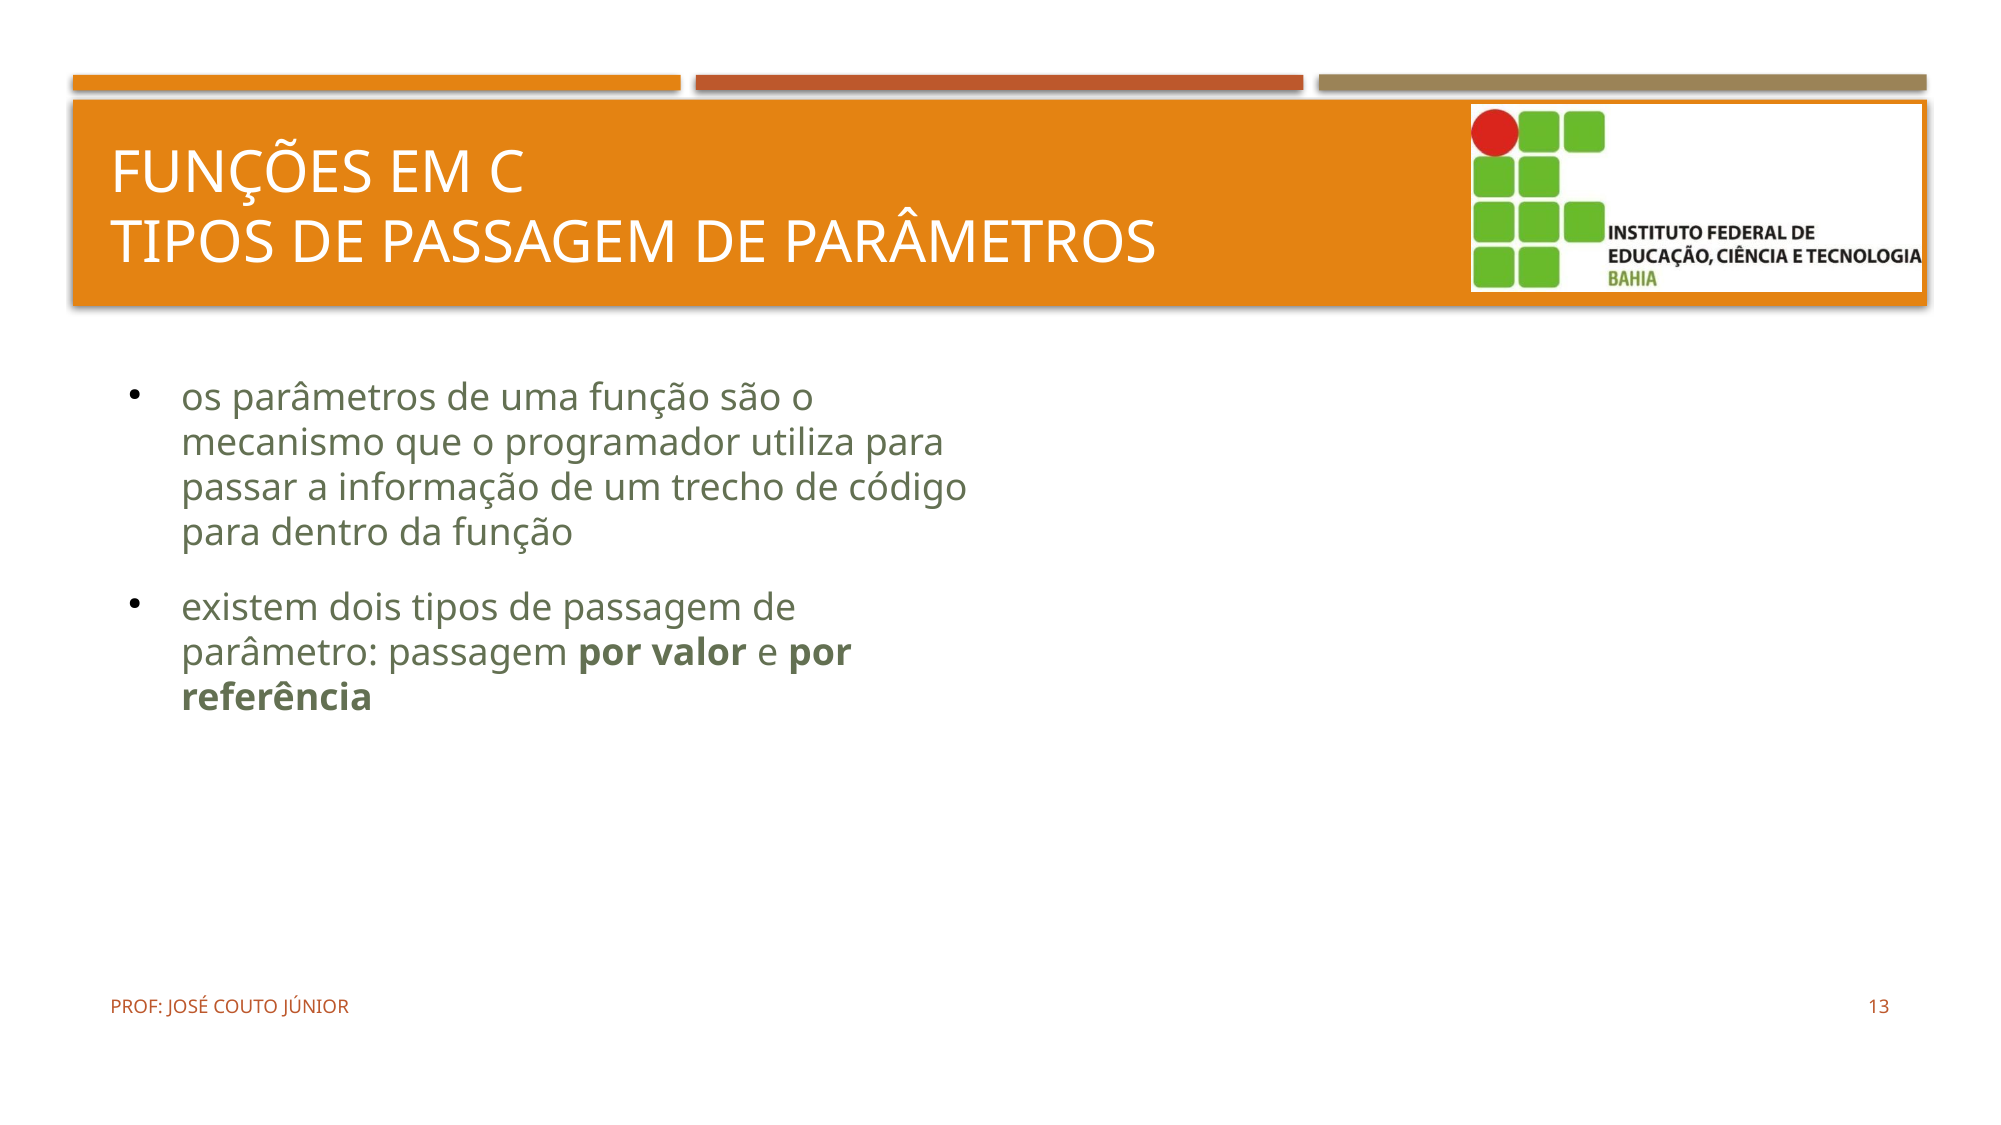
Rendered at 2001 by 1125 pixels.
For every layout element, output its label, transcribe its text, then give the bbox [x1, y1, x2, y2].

list os parâmetros de uma função são o mecanismo que o programador utiliza para passar a informação de um trecho de código para dentro da função existem dois tipos de passagem de parâmetro: passagem por valor e por referência [95, 365, 1004, 962]
footer Prof: José Couto Júnior [95, 976, 1230, 1037]
title Funções em C Tipos de passagem de parâmetros [95, 119, 1471, 282]
picture [1471, 104, 1922, 292]
